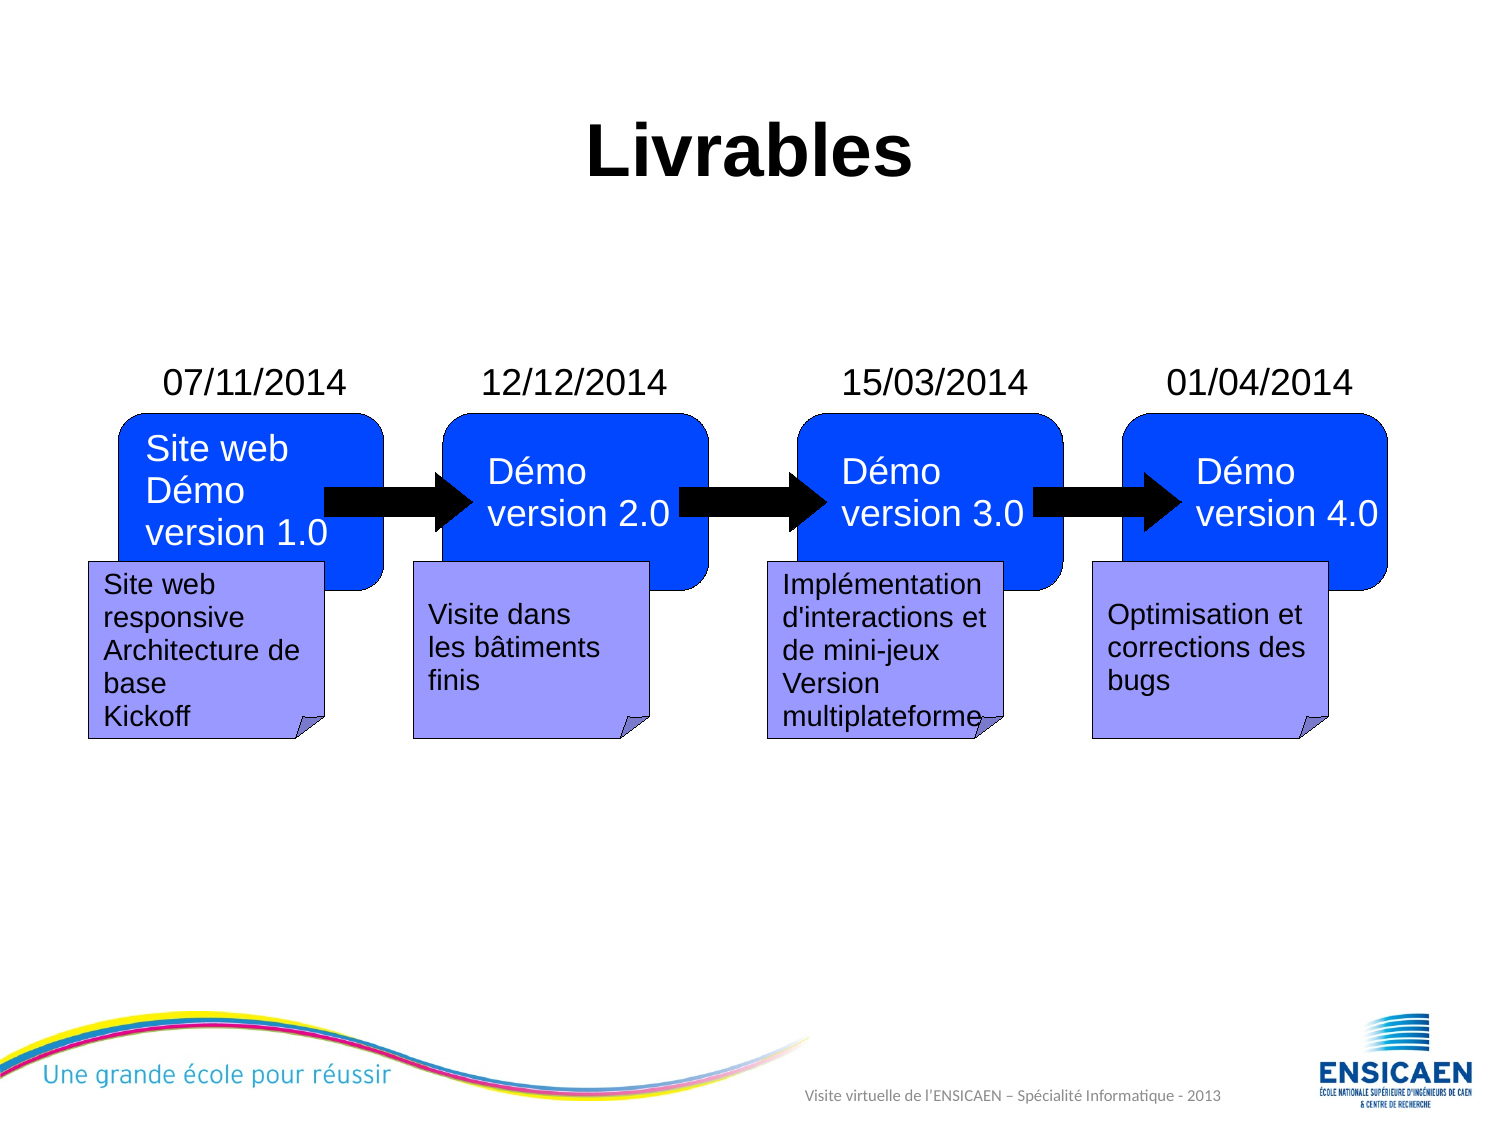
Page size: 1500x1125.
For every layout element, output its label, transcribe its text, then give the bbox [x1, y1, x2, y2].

text_box 15/03/2014 [826, 354, 1093, 412]
picture [0, 1011, 809, 1101]
text_box Démo version 3.0 [826, 442, 1063, 542]
text_box [118, 413, 709, 739]
text_box Optimisation et corrections des bugs [1092, 590, 1329, 768]
text_box [709, 413, 1388, 591]
text_box Démo version 2.0 [472, 442, 709, 542]
text_box Site web Démo version 1.0 [130, 420, 367, 562]
picture [1316, 1011, 1475, 1110]
text_box Visite dans les bâtiments finis [413, 590, 621, 737]
title Livrables [75, 45, 1425, 256]
text_box Démo version 4.0 [1181, 442, 1418, 542]
text_box Implémentation d'interactions et de mini-jeux Version multiplateforme [767, 561, 1004, 740]
text_box Site web responsive Architecture de base Kickoff [88, 561, 325, 740]
text_box 01/04/2014 [1151, 354, 1447, 412]
text_box 12/12/2014 [466, 354, 703, 412]
text_box 07/11/2014 [147, 354, 414, 412]
